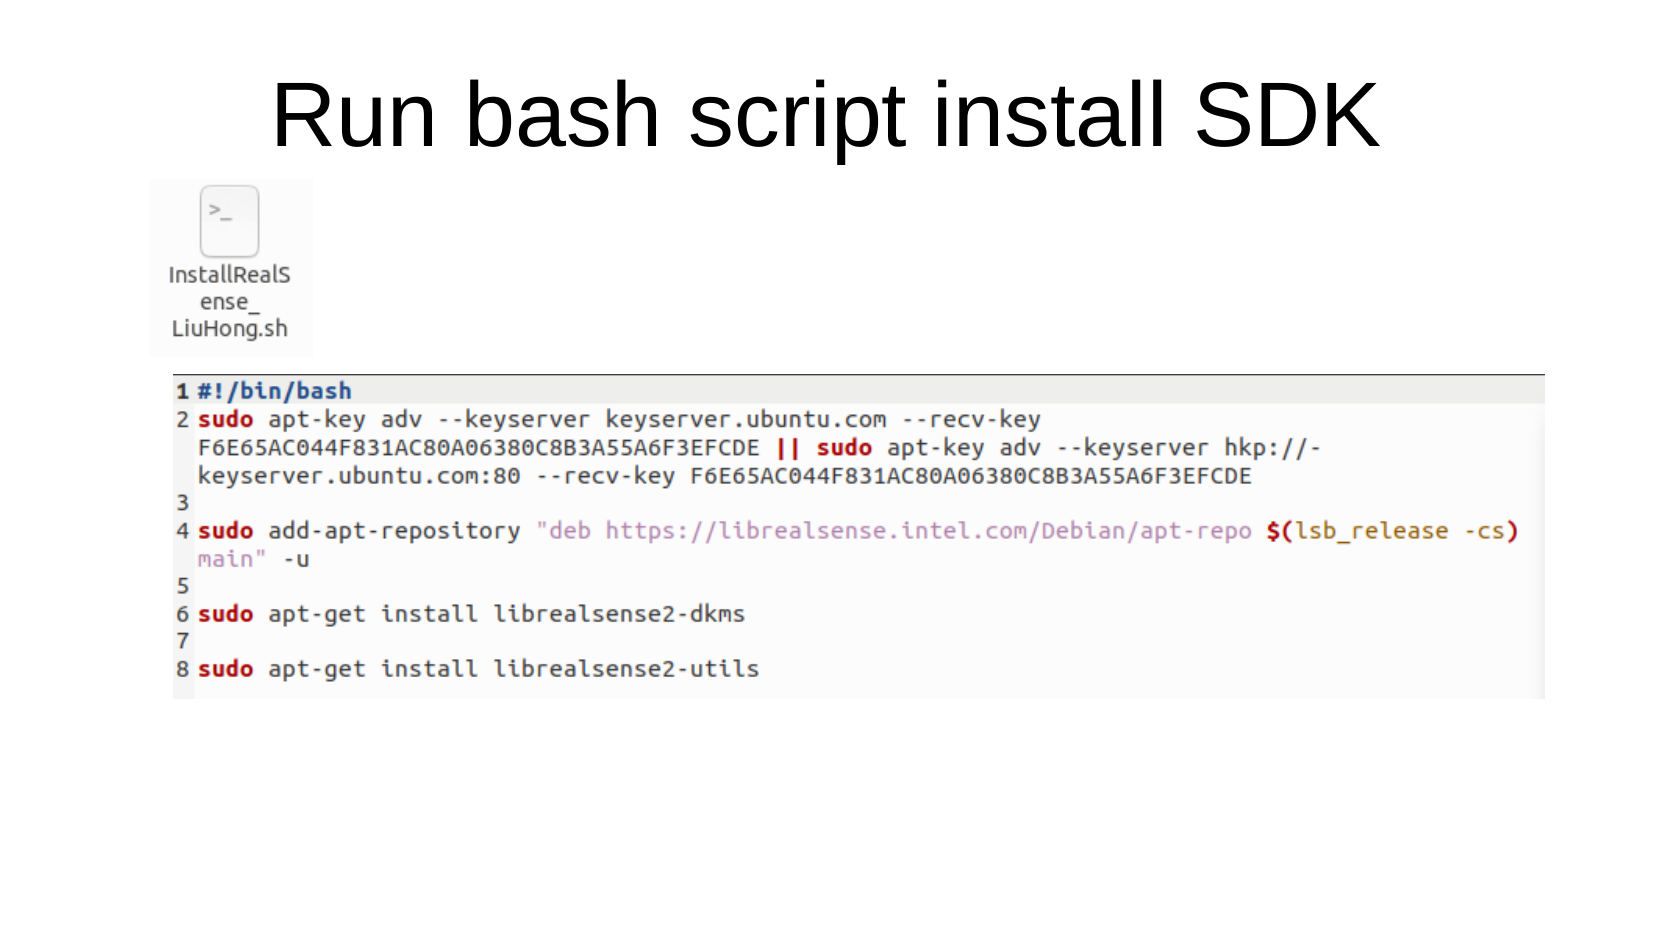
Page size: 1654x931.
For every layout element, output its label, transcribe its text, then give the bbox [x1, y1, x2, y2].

title Run bash script install SDK [82, 37, 1571, 193]
picture [173, 374, 1546, 699]
picture [150, 179, 313, 357]
